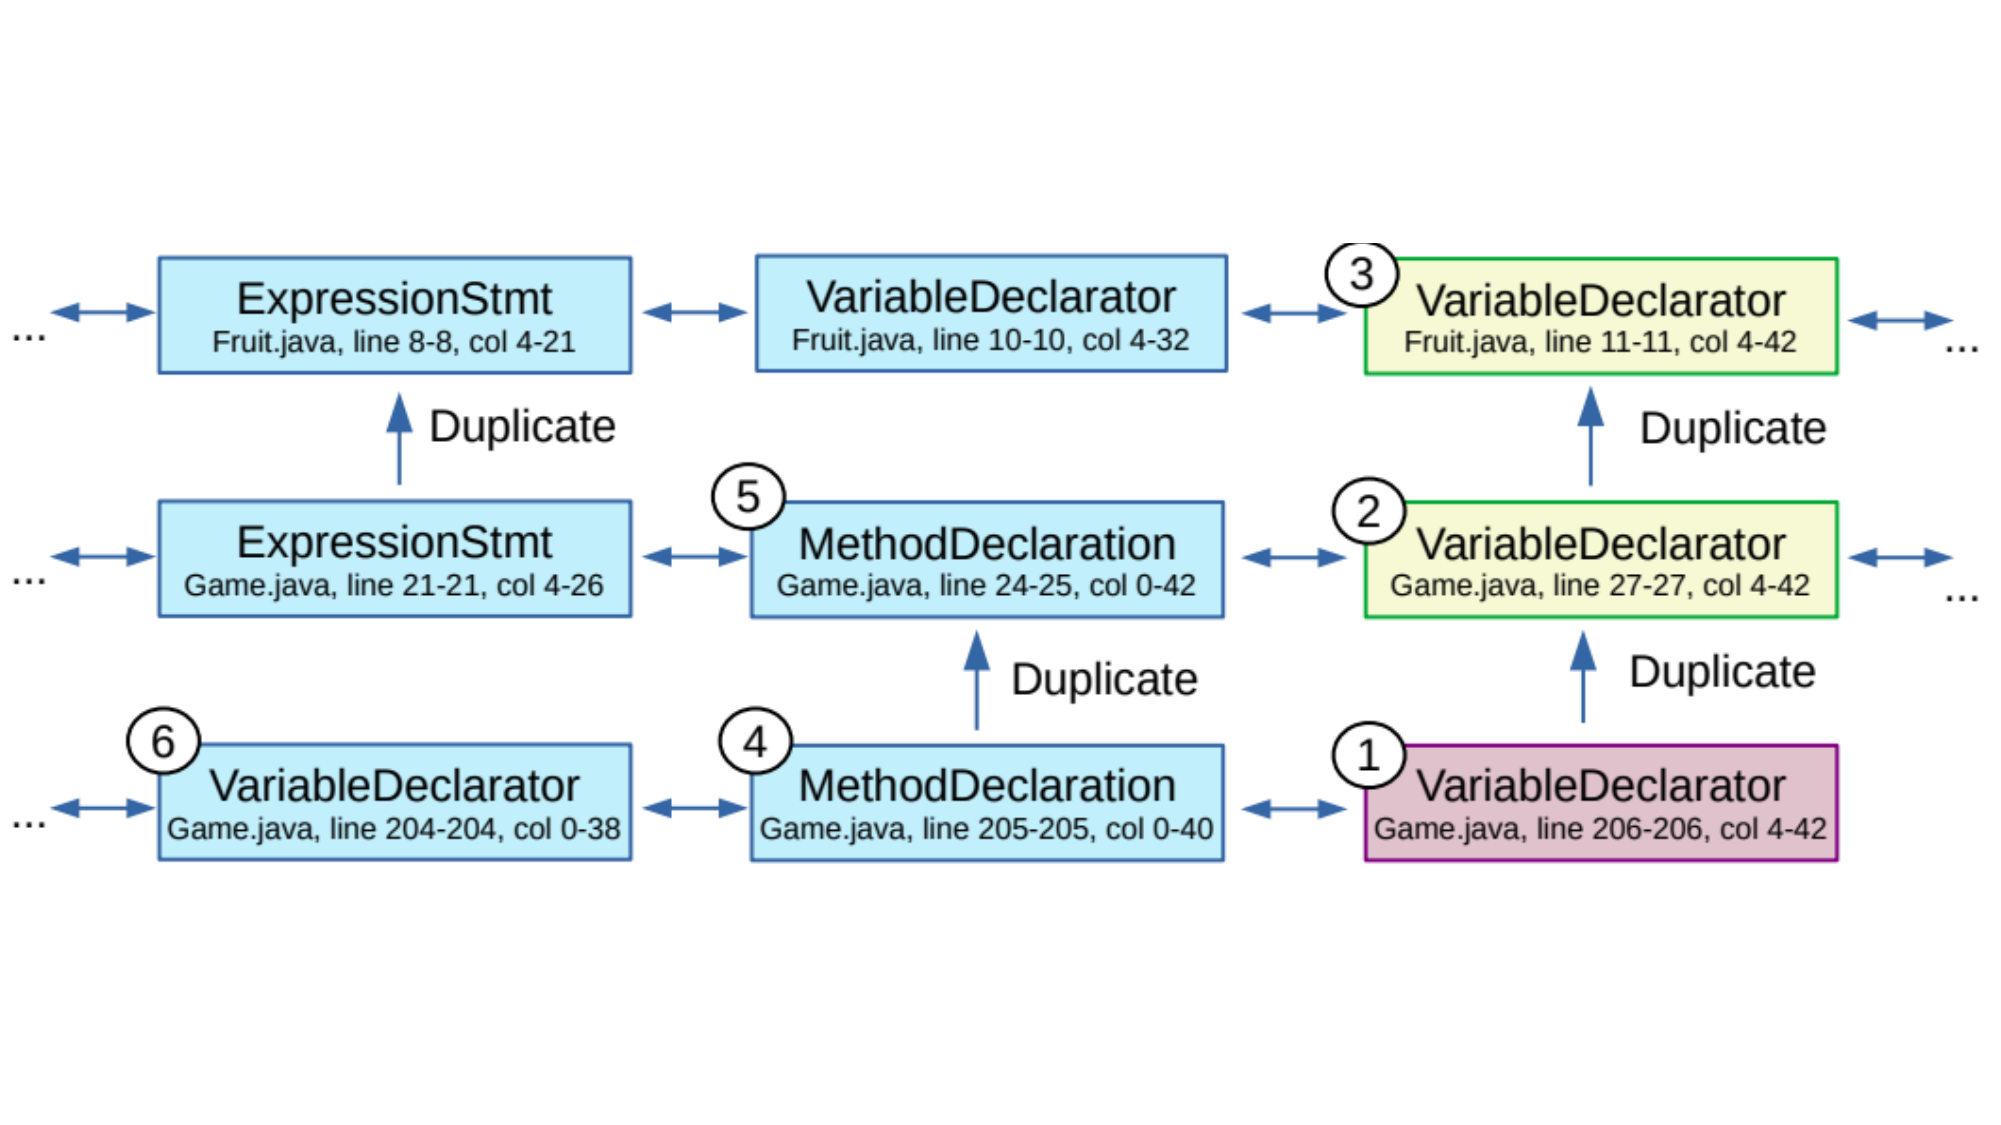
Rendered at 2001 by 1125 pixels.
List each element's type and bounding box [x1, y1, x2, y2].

picture [0, 243, 1998, 882]
